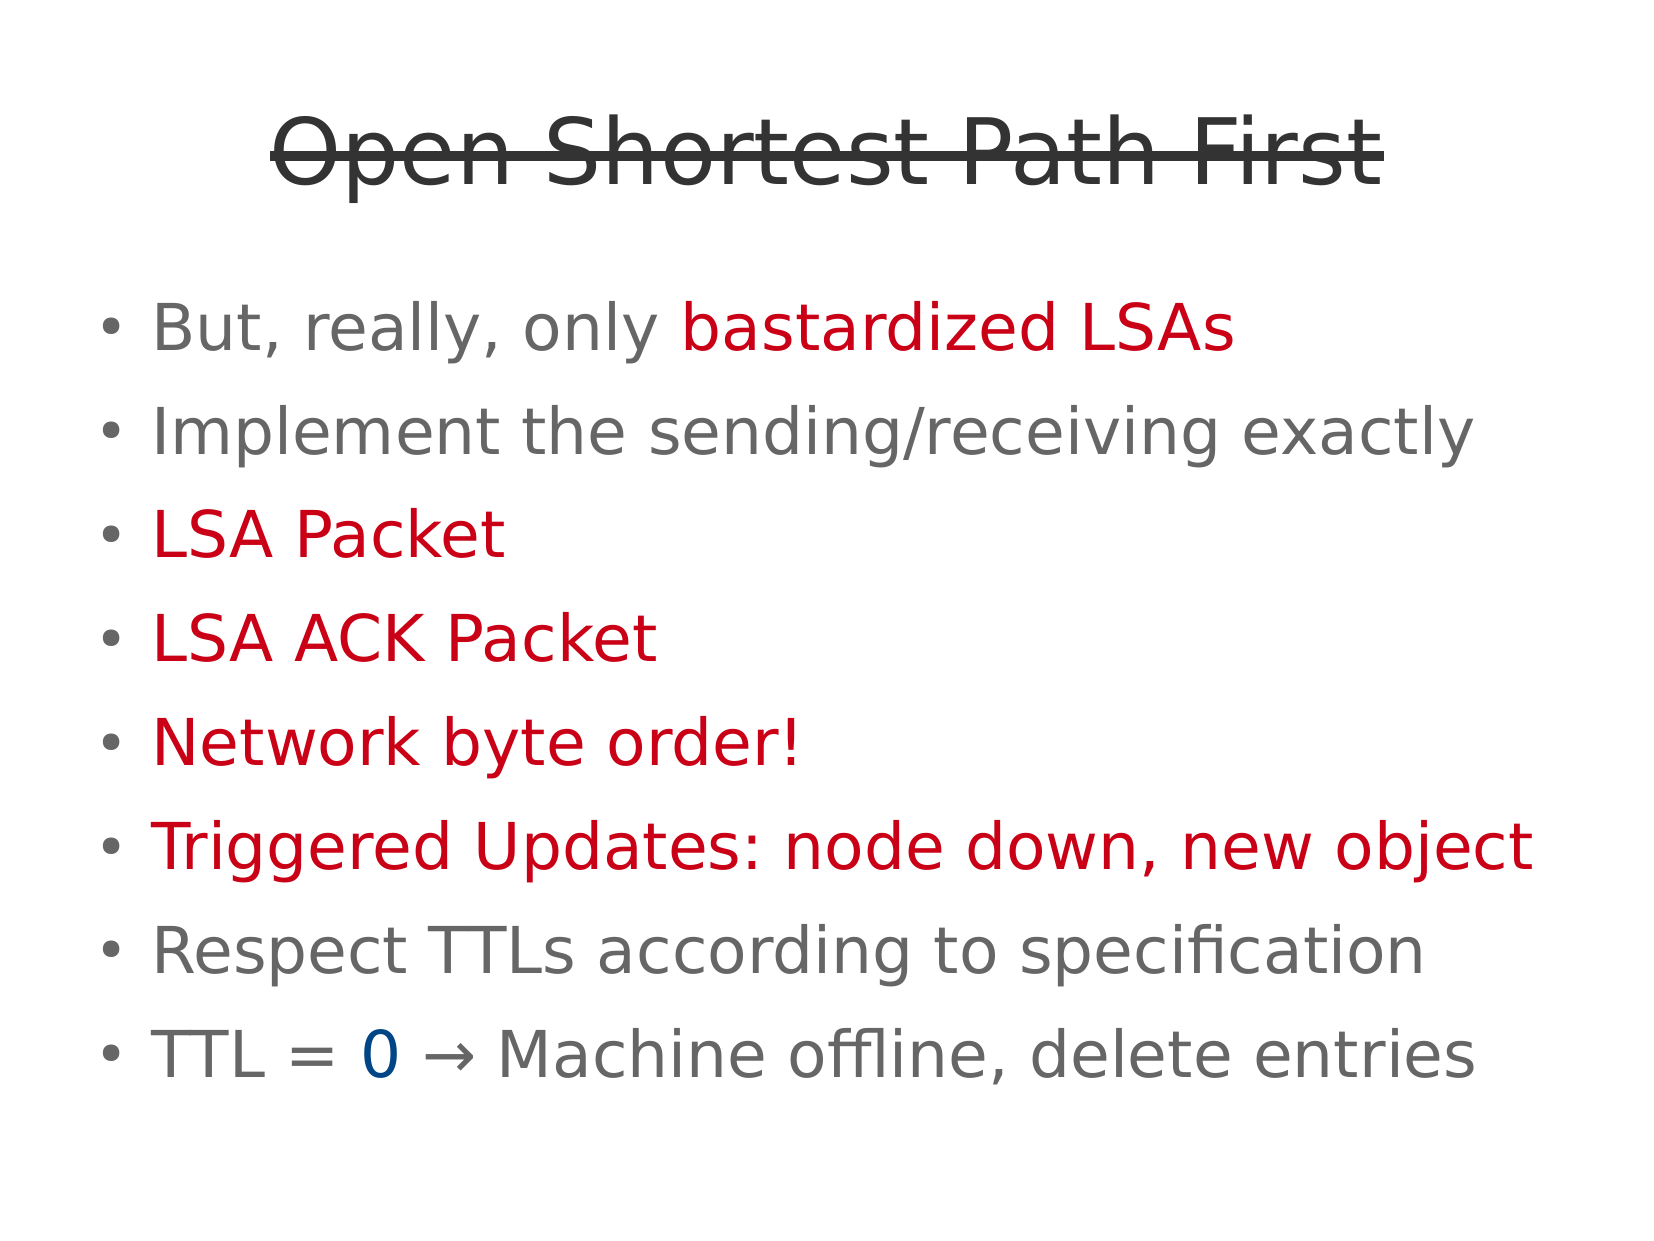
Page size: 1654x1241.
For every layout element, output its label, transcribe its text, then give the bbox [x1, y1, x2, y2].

title Open Shortest Path First [82, 56, 1571, 250]
list But, really, only bastardized LSAs Implement the sending/receiving exactly LSA Packet LSA ACK Packet Network byte order! Triggered Updates: node down, new object Respect TTLs according to specification TTL = 0 → Machine offline, delete entries [82, 290, 1571, 1109]
